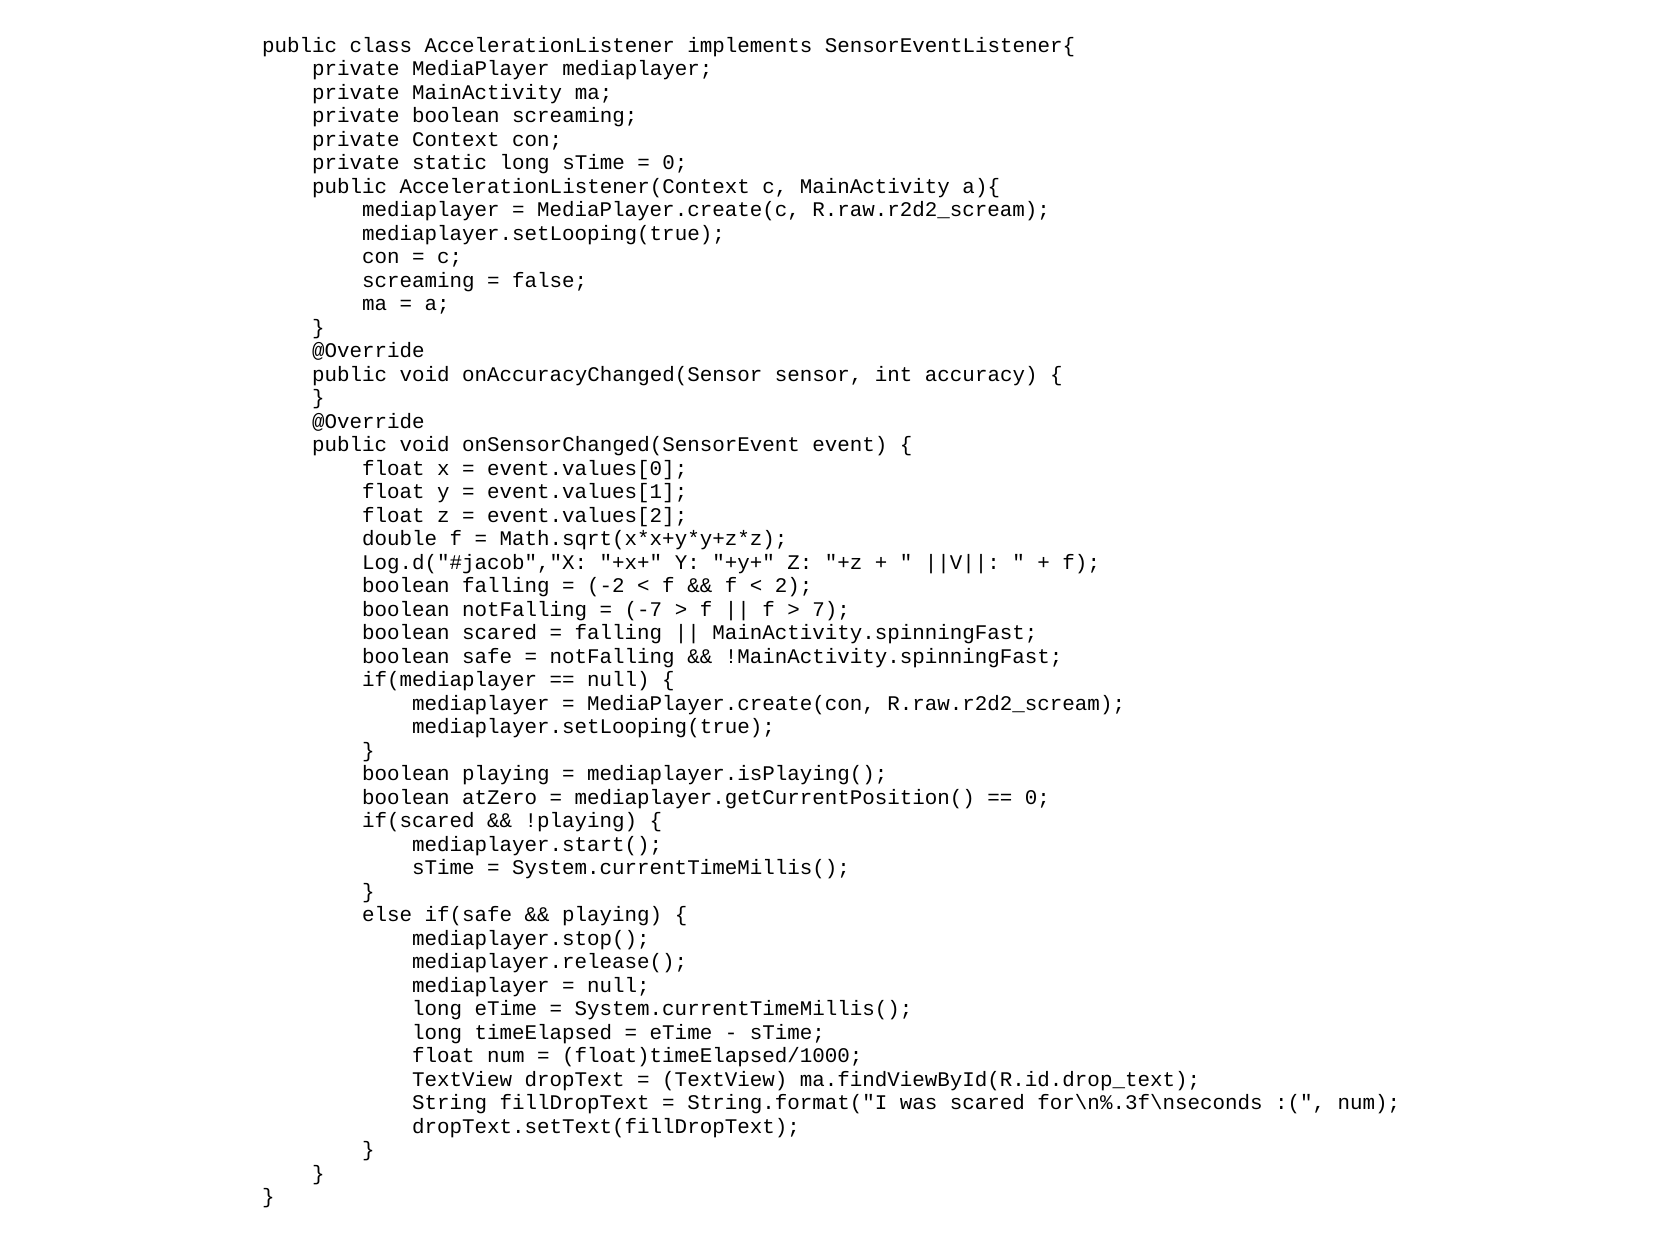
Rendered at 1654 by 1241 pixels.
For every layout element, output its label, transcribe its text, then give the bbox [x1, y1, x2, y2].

text_box public class AccelerationListener implements SensorEventListener{ private MediaPlayer mediaplayer; private MainActivity ma; private boolean screaming; private Context con; private static long sTime = 0; public AccelerationListener(Context c, MainActivity a){ mediaplayer = MediaPlayer.create(c, R.raw.r2d2_scream); mediaplayer.setLooping(true); con = c; screaming = false; ma = a; } @Override public void onAccuracyChanged(Sensor sensor, int accuracy) { } @Override public void onSensorChanged(SensorEvent event) { float x = event.values[0]; float y = event.values[1]; float z = event.values[2]; double f = Math.sqrt(x*x+y*y+z*z); Log.d("#jacob","X: "+x+" Y: "+y+" Z: "+z + " ||V||: " + f); boolean falling = (-2 < f && f < 2); boolean notFalling = (-7 > f || f > 7); boolean scared = falling || MainActivity.spinningFast; boolean safe = notFalling && !MainActivity.spinningFast; if(mediaplayer == null) { mediaplayer = MediaPlayer.create(con, R.raw.r2d2_scream); mediaplayer.setLooping(true); } boolean playing = mediaplayer.isPlaying(); boolean atZero = mediaplayer.getCurrentPosition() == 0; if(scared && !playing) { mediaplayer.start(); sTime = System.currentTimeMillis(); } else if(safe && playing) { mediaplayer.stop(); mediaplayer.release(); mediaplayer = null; long eTime = System.currentTimeMillis(); long timeElapsed = eTime - sTime; float num = (float)timeElapsed/1000; TextView dropText = (TextView) ma.findViewById(R.id.drop_text); String fillDropText = String.format("I was scared for\n%.3f\nseconds :(", num); dropText.setText(fillDropText); } } } [247, 27, 1415, 1218]
